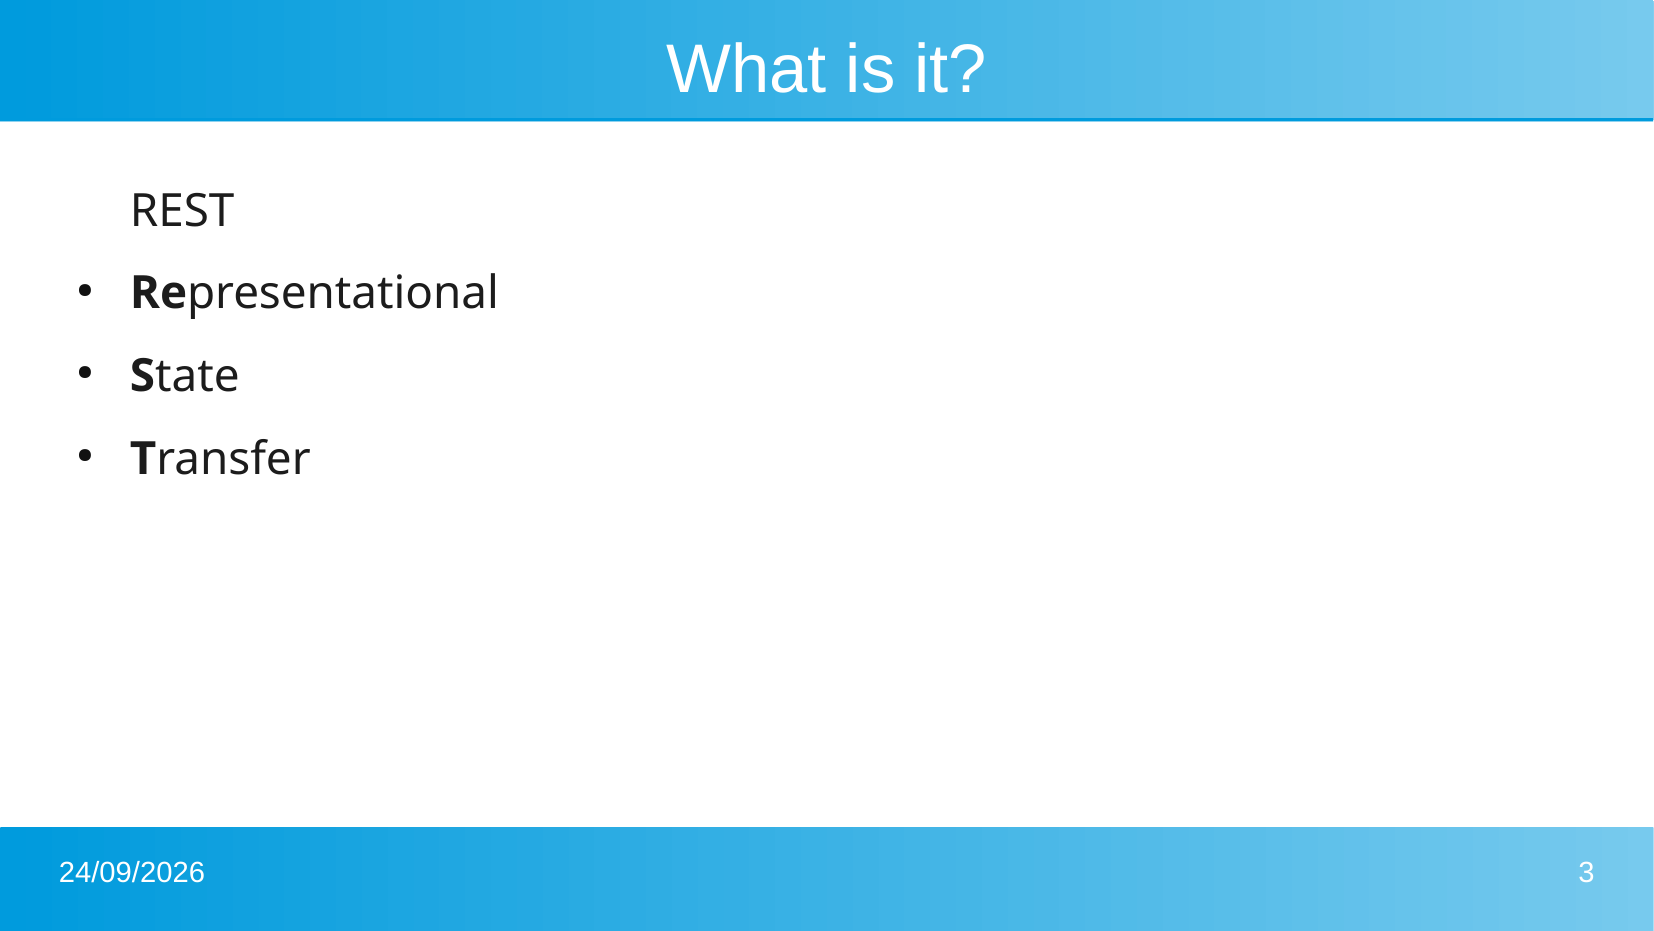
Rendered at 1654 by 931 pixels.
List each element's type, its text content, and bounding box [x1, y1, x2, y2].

list REST Representational State Transfer [59, 177, 1595, 768]
title What is it? [59, 29, 1595, 108]
